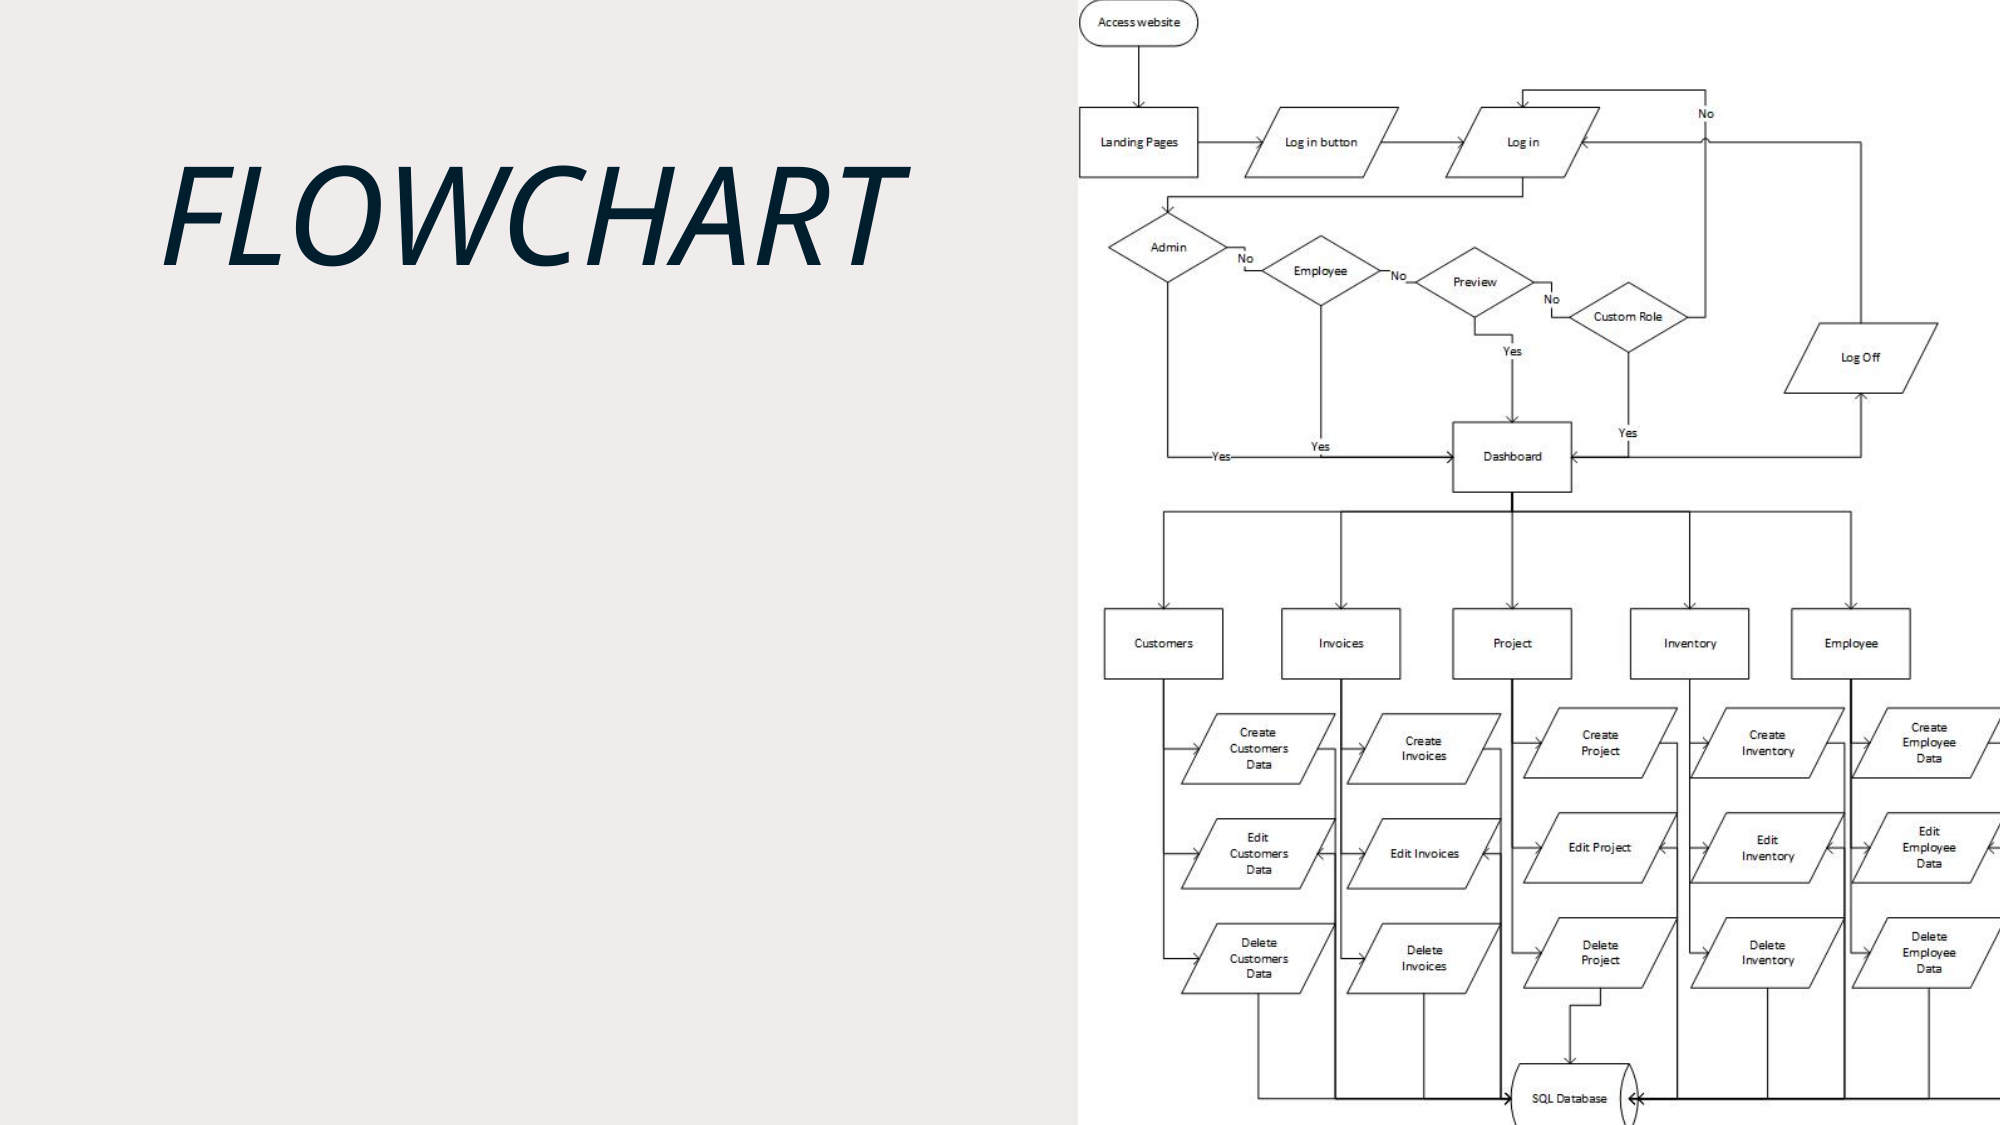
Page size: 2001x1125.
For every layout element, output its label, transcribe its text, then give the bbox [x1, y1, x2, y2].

text_box [0, 0, 1078, 1125]
title FLowchart [143, 122, 1070, 764]
picture [1078, 0, 2000, 1125]
